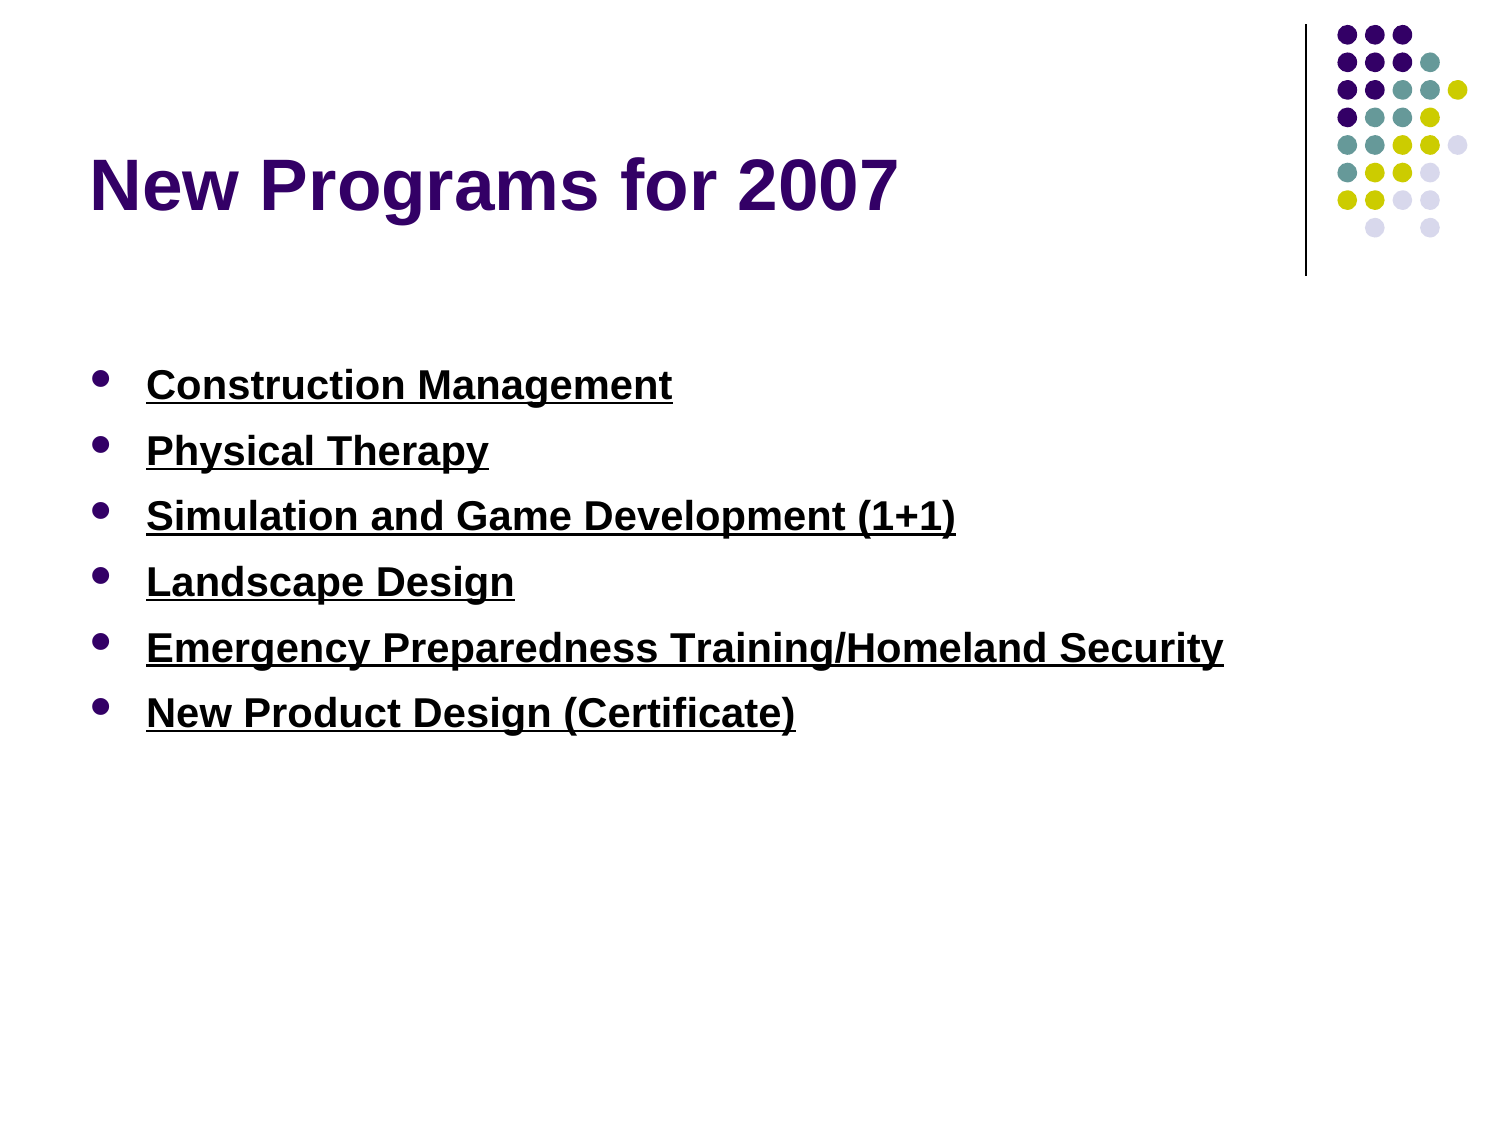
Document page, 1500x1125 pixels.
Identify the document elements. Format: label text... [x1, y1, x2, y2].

title New Programs for 2007 [74, 20, 1313, 233]
list Construction Management Physical Therapy Simulation and Game Development (1+1) Landscape Design Emergency Preparedness Training/Homeland Security New Product Design (Certificate) [75, 350, 1426, 1093]
